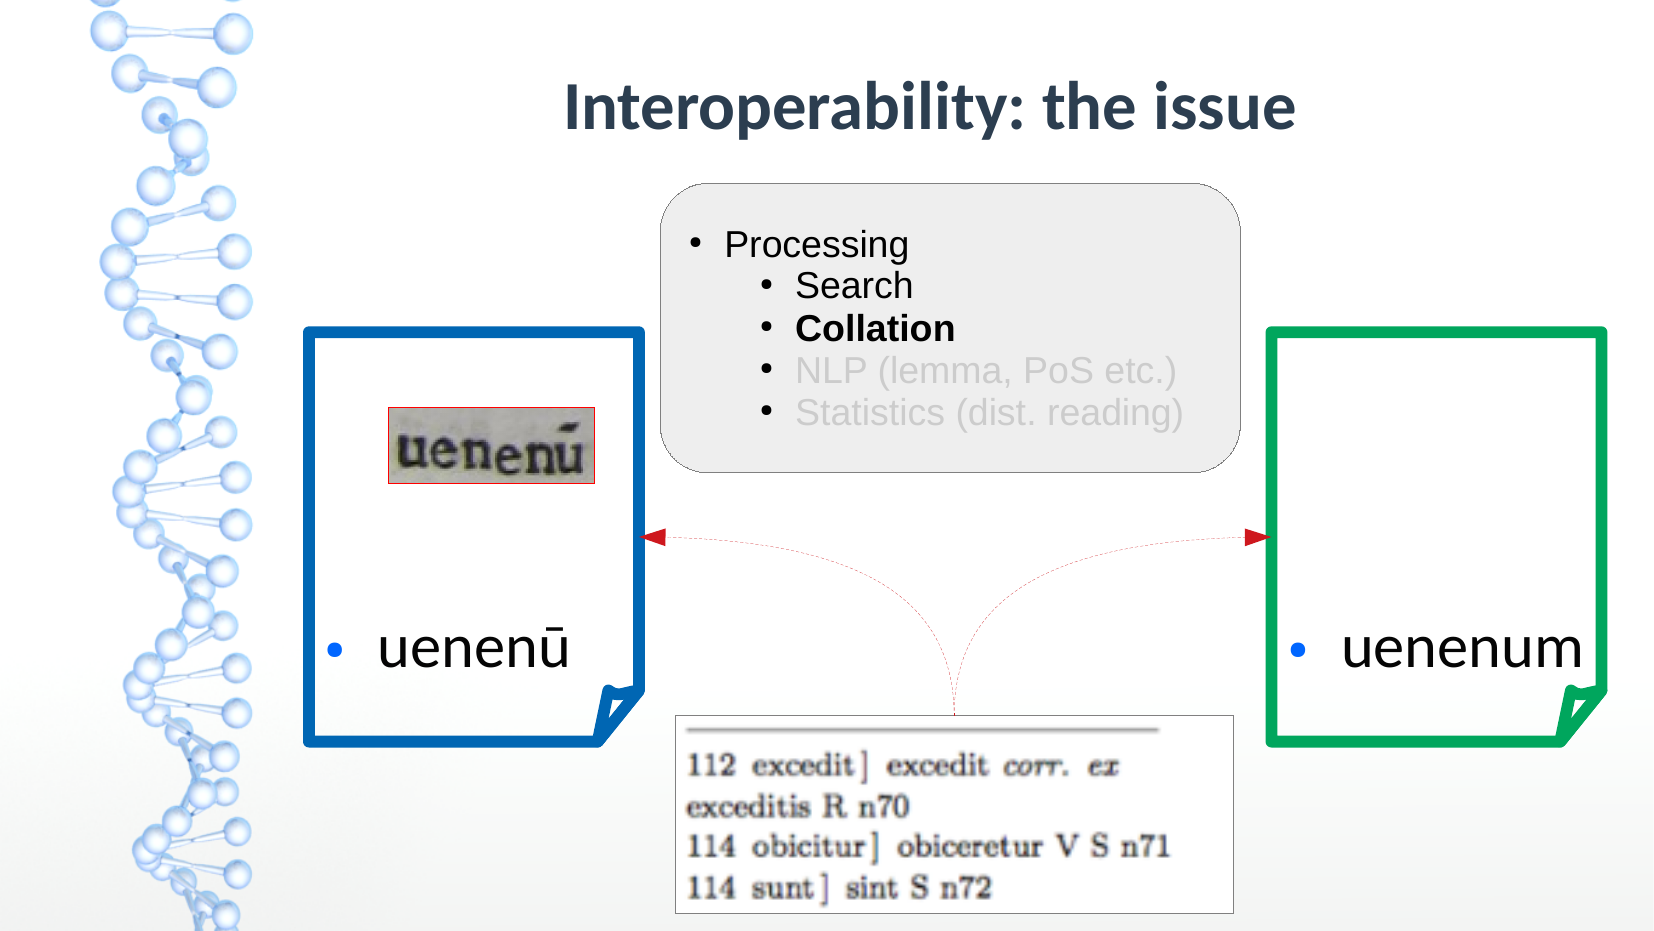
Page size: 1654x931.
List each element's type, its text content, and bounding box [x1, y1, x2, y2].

text_box Processing Search Collation NLP (lemma, PoS etc.) Statistics (dist. reading) [660, 183, 1241, 473]
list uenenū [315, 620, 626, 703]
list uenenum [1270, 620, 1590, 703]
picture [0, 0, 1654, 931]
title Interoperability: the issue [265, 35, 1595, 189]
